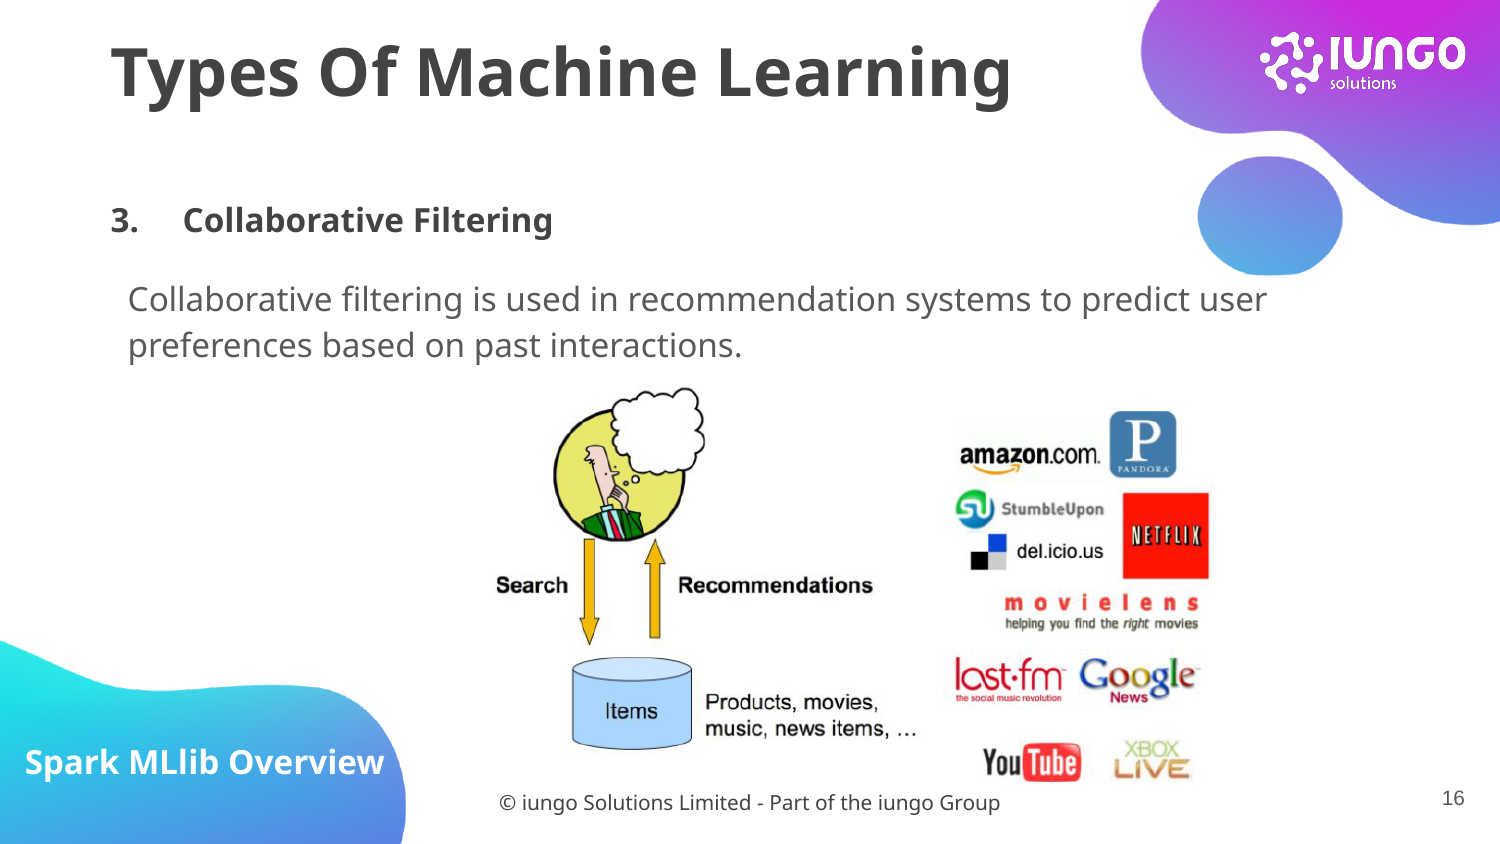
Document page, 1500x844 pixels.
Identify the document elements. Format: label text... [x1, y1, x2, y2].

text_box Collaborative filtering is used in recommendation systems to predict user preferences based on past interactions. [112, 256, 1354, 368]
list 3. Collaborative Filtering [95, 178, 674, 262]
subtitle Spark MLlib Overview [9, 719, 411, 844]
slide_number <number> [1389, 764, 1480, 830]
title Types Of Machine Learning [95, 30, 1069, 125]
picture [0, 0, 1500, 844]
